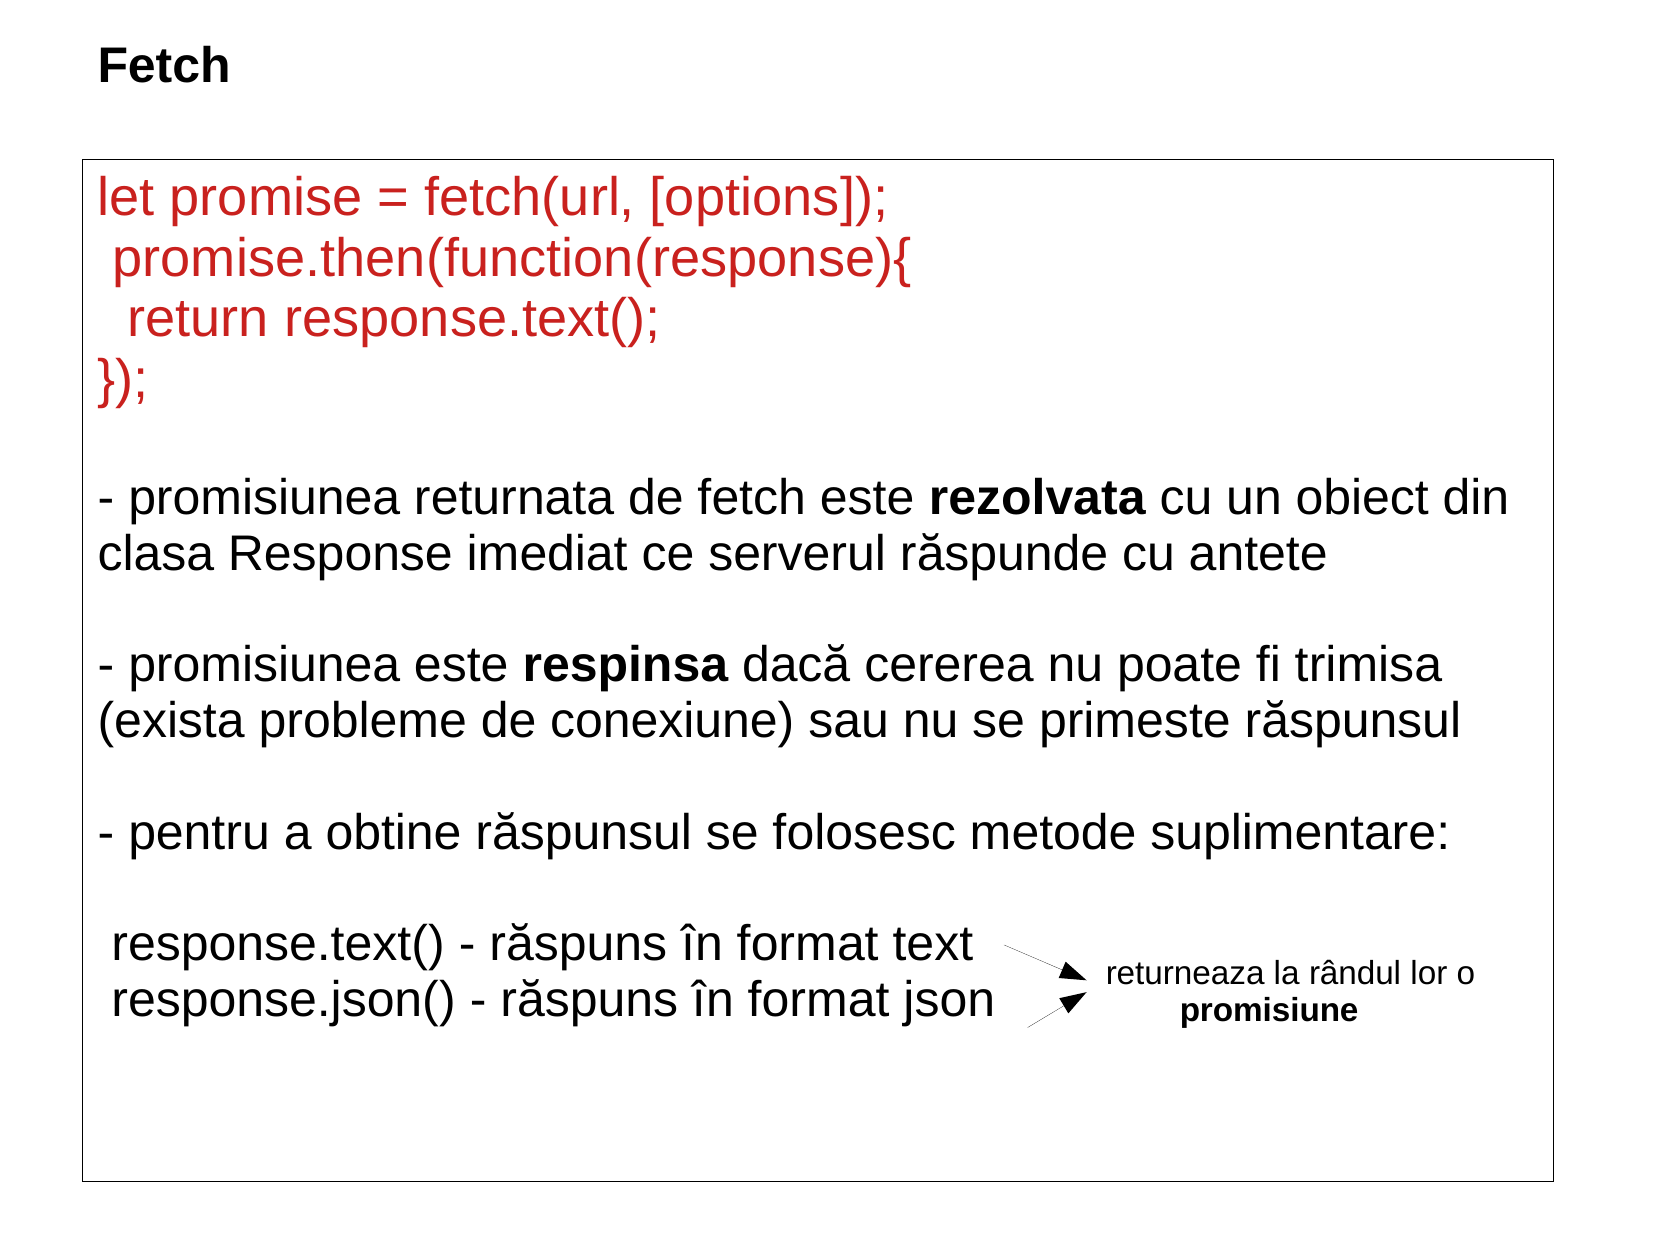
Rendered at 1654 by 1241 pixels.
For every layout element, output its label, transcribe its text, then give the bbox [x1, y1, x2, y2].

text_box returneaza la rândul lor o promisiune [1091, 947, 1512, 1036]
text_box Fetch [82, 29, 246, 156]
text_box let promise = fetch(url, [options]); promise.then(function(response){ return response.text(); }); - promisiunea returnata de fetch este rezolvata cu un obiect din clasa Response imediat ce serverul răspunde cu antete - promisiunea este respinsa dacă cererea nu poate fi trimisa (exista probleme de conexiune) sau nu se primeste răspunsul - pentru a obtine răspunsul se folosesc metode suplimentare: response.text() - răspuns în format text response.json() - răspuns în format json [82, 159, 1554, 1182]
